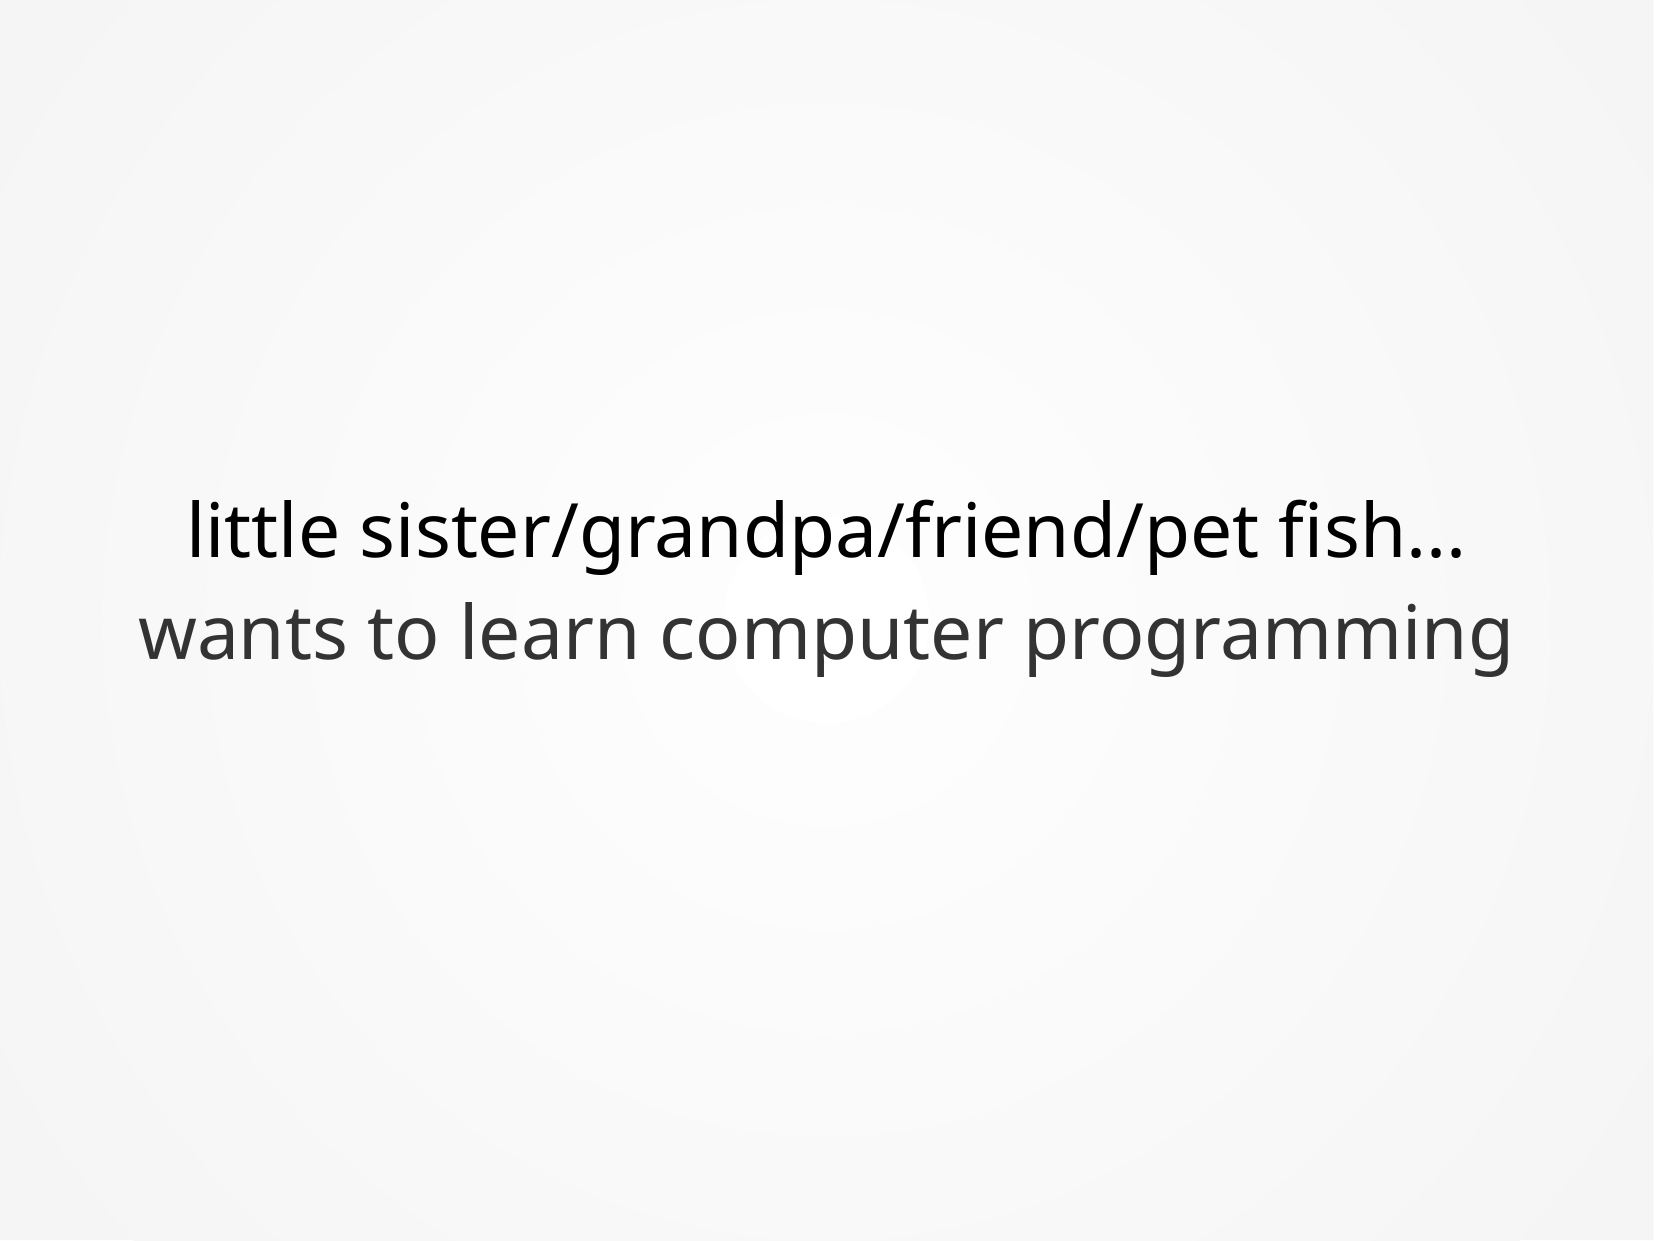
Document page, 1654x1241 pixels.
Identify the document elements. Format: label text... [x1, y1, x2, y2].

subtitle little sister/grandpa/friend/pet fish... wants to learn computer programming [82, 56, 1571, 1102]
